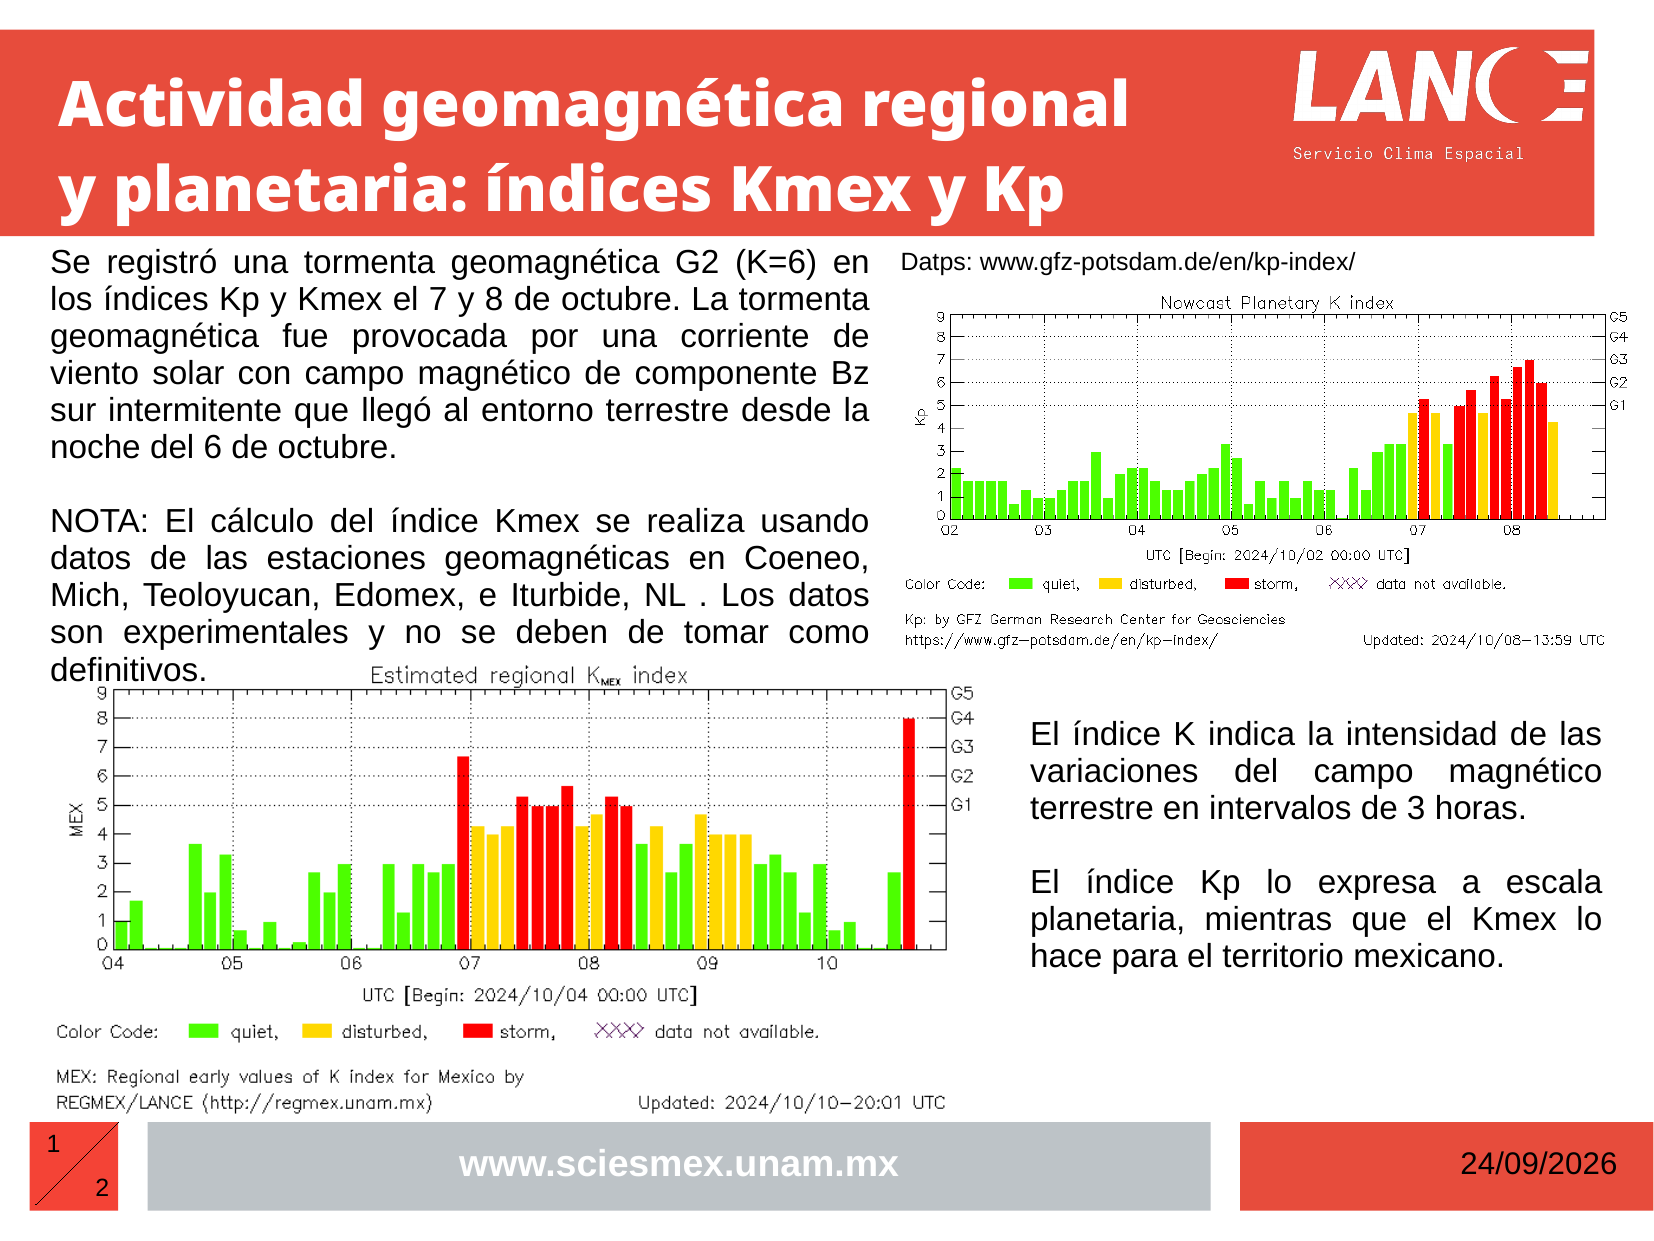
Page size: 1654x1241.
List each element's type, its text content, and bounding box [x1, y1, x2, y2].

text_box Datps: www.gfz-potsdam.de/en/kp-index/ [886, 240, 1654, 284]
title Actividad geomagnética regional y planetaria: índices Kmex y Kp [59, 59, 1312, 207]
text_box 2 [35, 1151, 125, 1209]
text_box www.sciesmex.unam.mx [153, 1122, 1205, 1205]
picture [47, 277, 1642, 1116]
text_box El índice K indica la intensidad de las variaciones del campo magnético terrestre en intervalos de 3 horas. El índice Kp lo expresa a escala planetaria, mientras que el Kmex lo hace para el territorio mexicano. [1015, 707, 1619, 1052]
picture [1293, 47, 1589, 162]
text_box <número> [31, 1122, 176, 1170]
text_box Se registró una tormenta geomagnética G2 (K=6) en los índices Kp y Kmex el 7 y 8 de octubre. La tormenta geomagnética fue provocada por una corriente de viento solar con campo magnético de componente Bz sur intermitente que llegó al entorno terrestre desde la noche del 6 de octubre. NOTA: El cálculo del índice Kmex se realiza usando datos de las estaciones geomagnéticas en Coeneo, Mich, Teoloyucan, Edomex, e Iturbide, NL . Los datos son experimentales y no se deben de tomar como definitivos. [35, 236, 886, 733]
text_box 10/10/2024 [1424, 1122, 1654, 1205]
